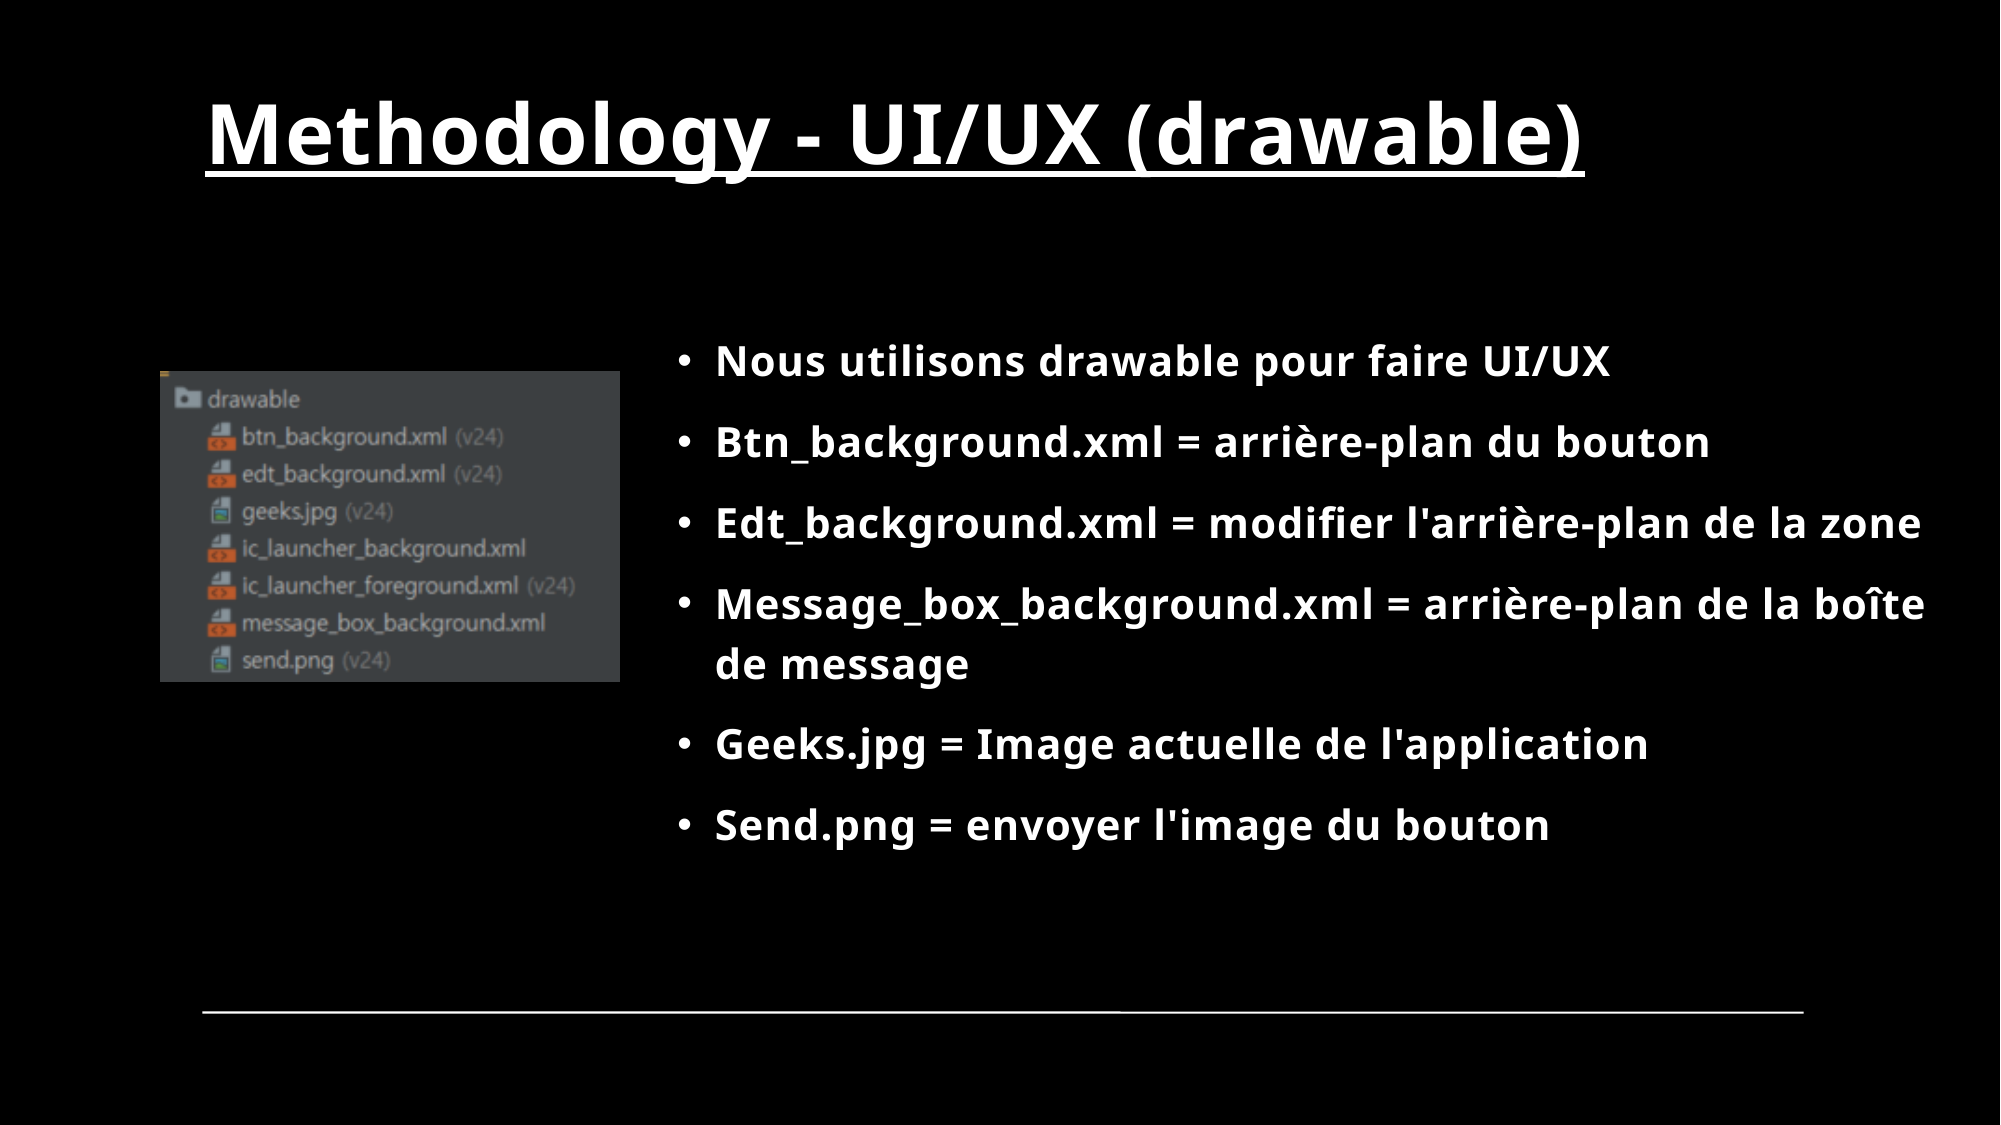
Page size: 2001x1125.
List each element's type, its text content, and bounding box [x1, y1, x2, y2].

title Methodology - UI/UX (drawable) [187, 45, 1813, 205]
picture [160, 371, 620, 682]
list Nous utilisons drawable pour faire UI/UX Btn_background.xml = arrière-plan du bouton Edt_background.xml = modifier l'arrière-plan de la zone Message_box_background.xml = arrière-plan de la boîte de message Geeks.jpg = Image actuelle de l'application Send.png = envoyer l'image du bouton [659, 306, 1979, 916]
